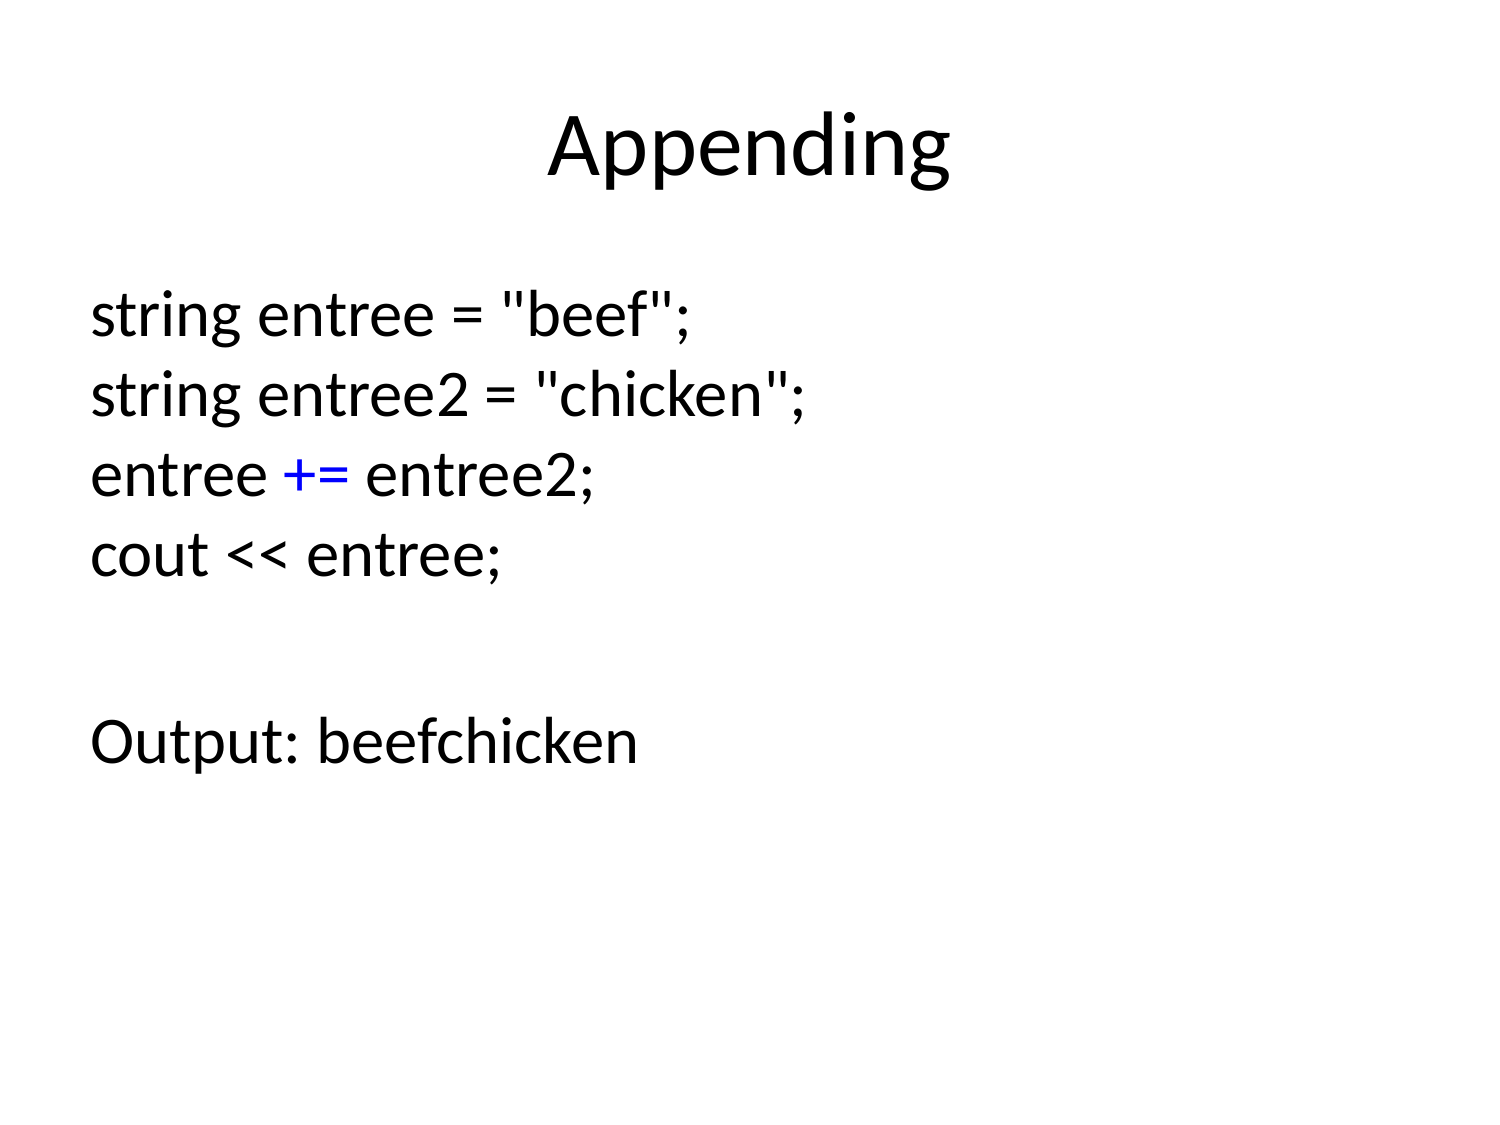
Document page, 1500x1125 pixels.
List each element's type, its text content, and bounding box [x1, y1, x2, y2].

list string entree = "beef"; string entree2 = "chicken"; entree += entree2; cout << entree; Output: beefchicken [75, 262, 1425, 891]
title Appending [75, 45, 1425, 233]
